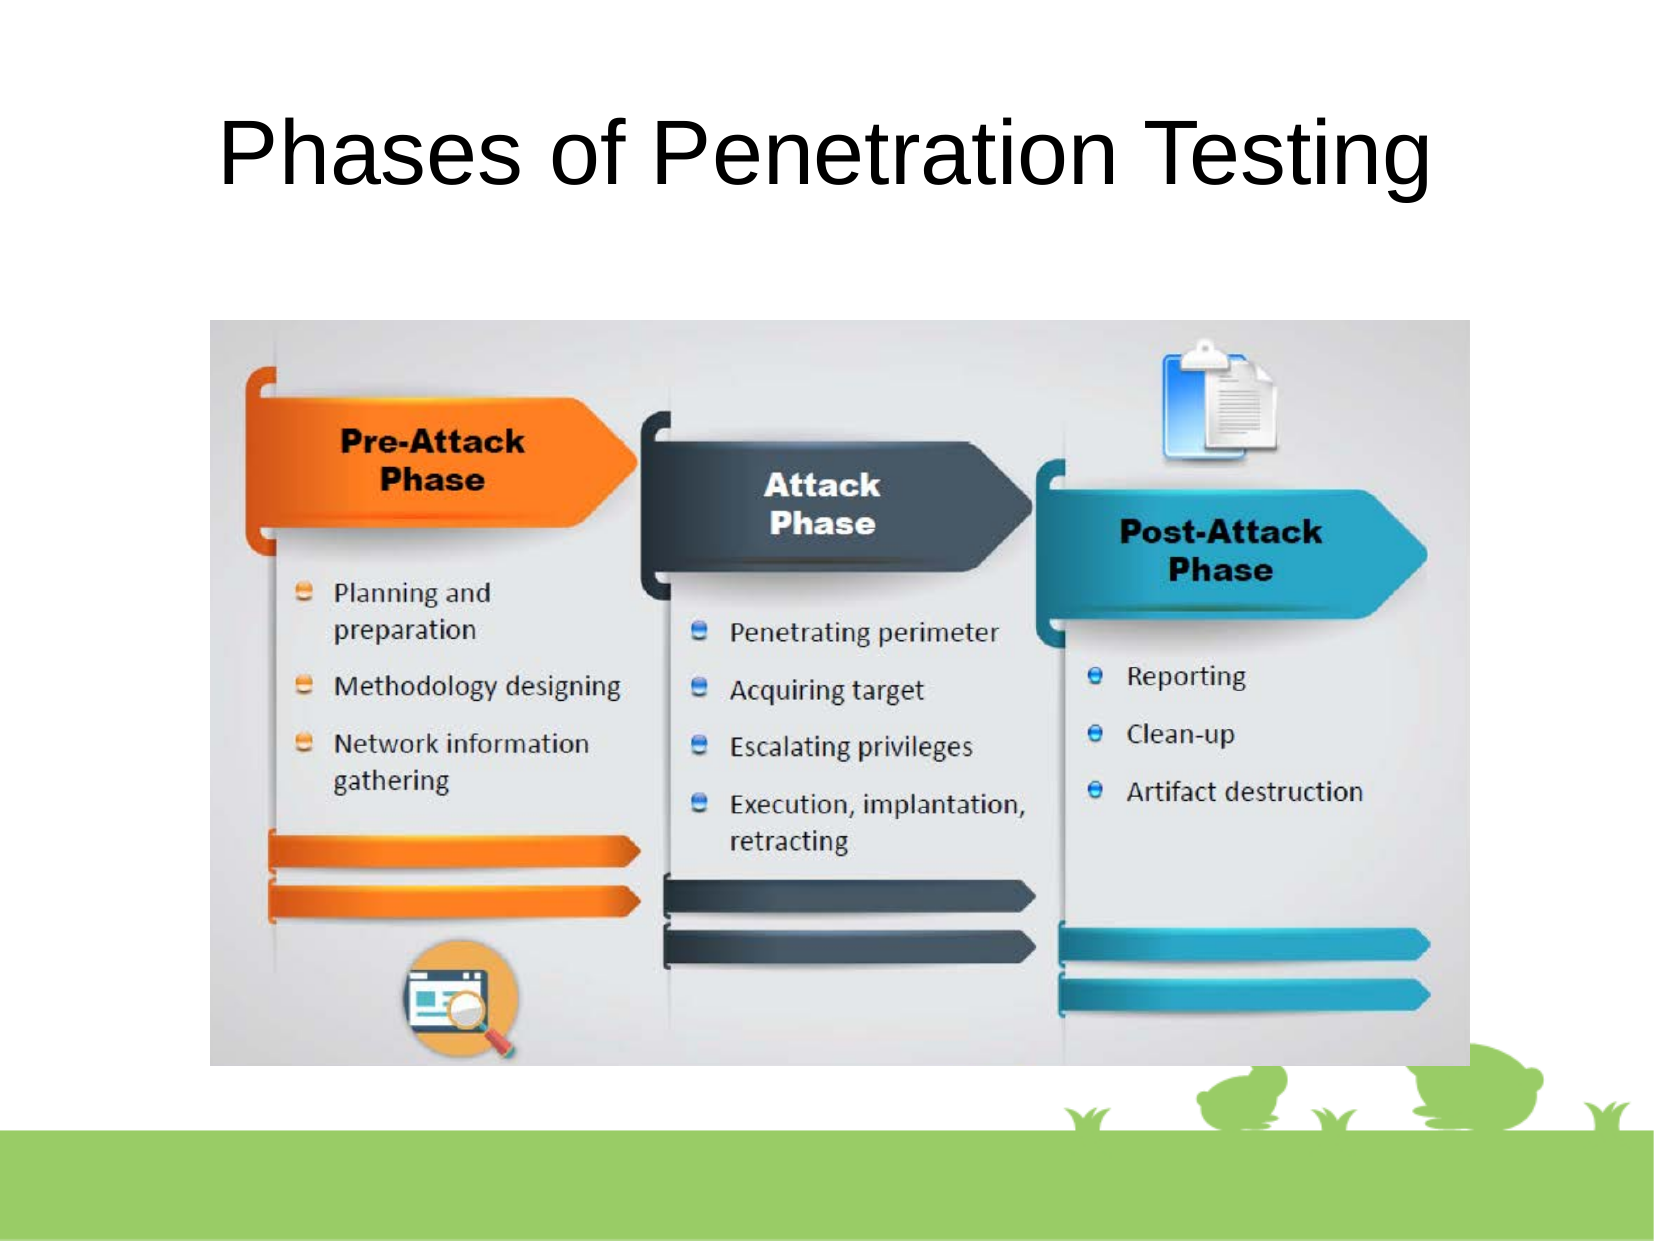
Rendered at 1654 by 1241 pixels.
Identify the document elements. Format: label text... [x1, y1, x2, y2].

title Phases of Penetration Testing [82, 49, 1571, 257]
picture [0, 0, 1654, 1241]
